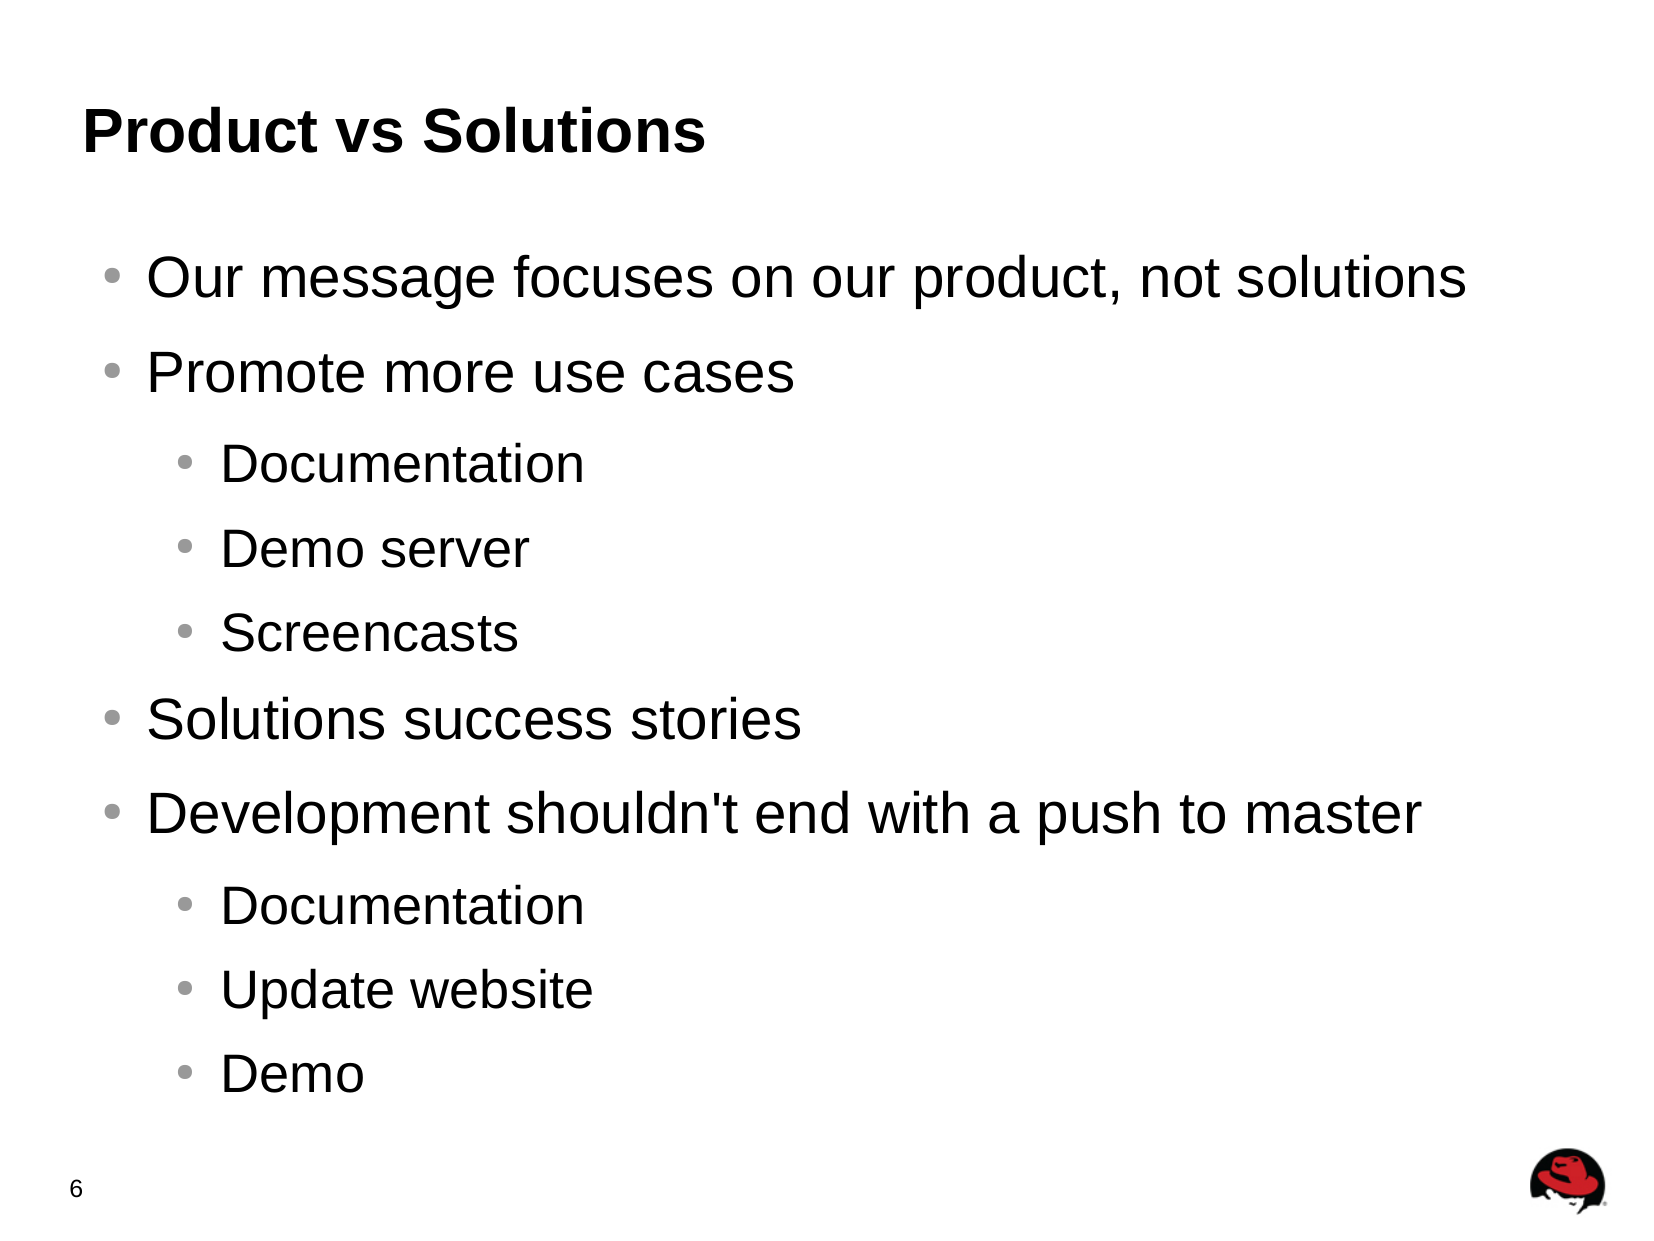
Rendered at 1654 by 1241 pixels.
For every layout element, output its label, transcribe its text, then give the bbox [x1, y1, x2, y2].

picture [1529, 1146, 1613, 1224]
list Our message focuses on our product, not solutions Promote more use cases Documentation Demo server Screencasts Solutions success stories Development shouldn't end with a push to master Documentation Update website Demo [86, 244, 1576, 1105]
title Product vs Solutions [82, 37, 1571, 226]
